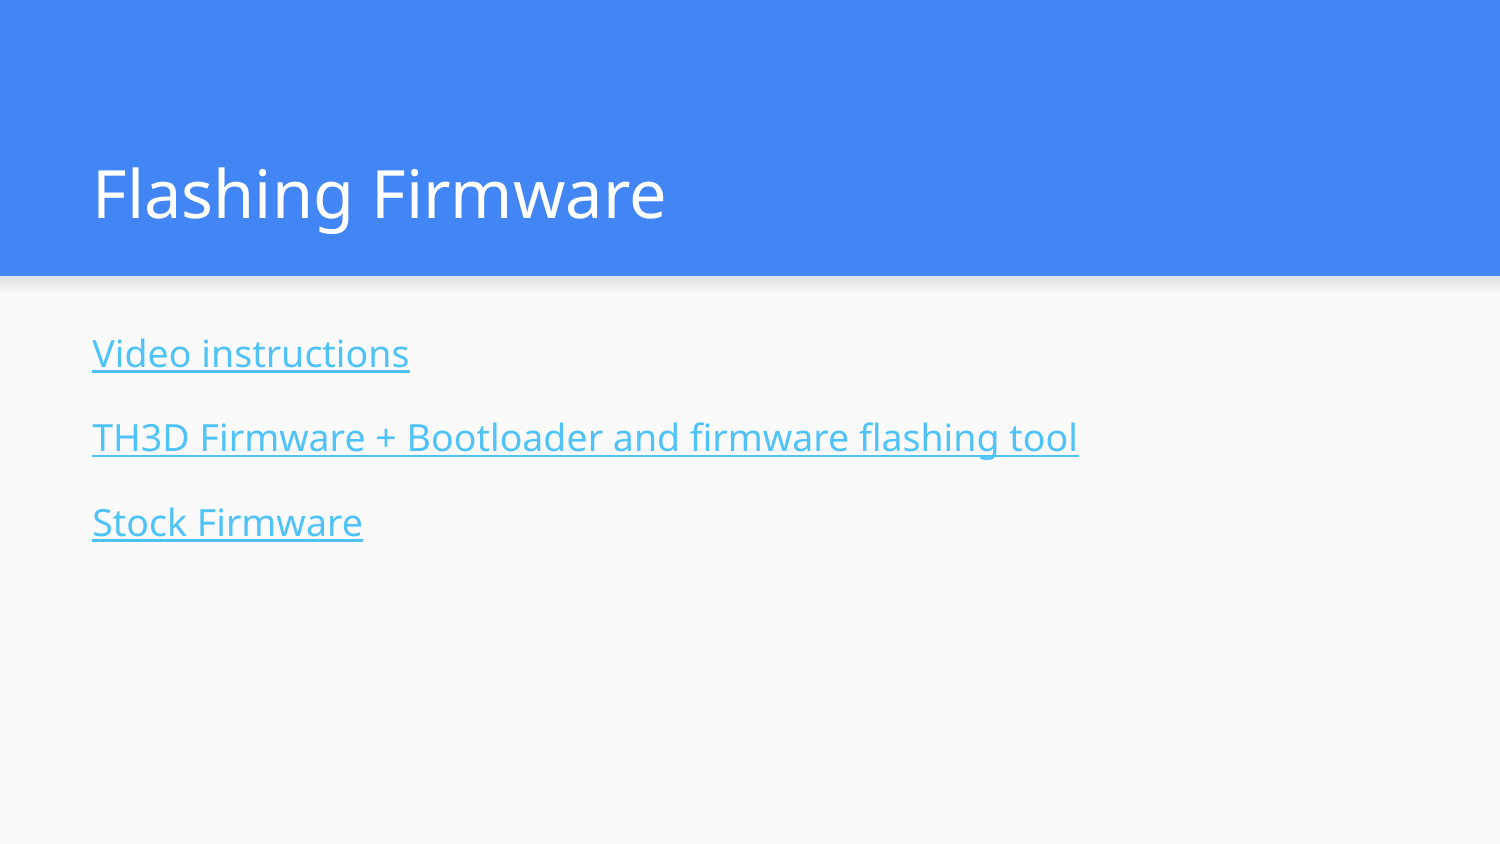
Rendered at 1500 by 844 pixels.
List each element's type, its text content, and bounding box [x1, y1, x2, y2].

title Flashing Firmware [77, 121, 1427, 248]
list Video instructions TH3D Firmware + Bootloader and firmware flashing tool Stock Firmware [77, 314, 1427, 760]
